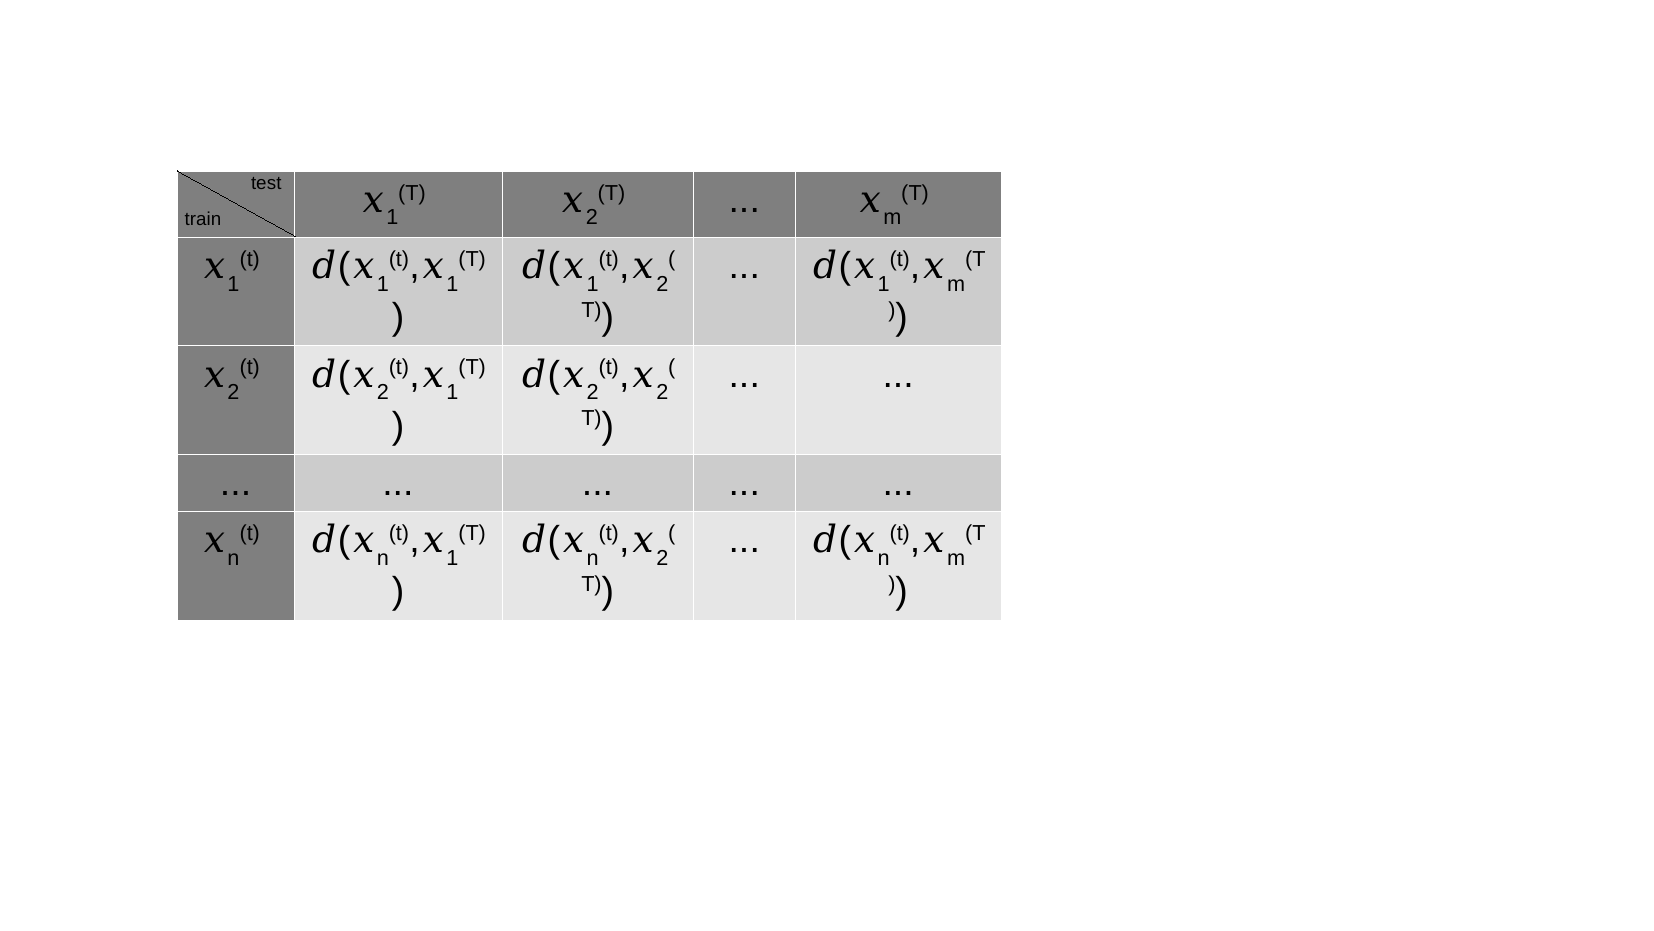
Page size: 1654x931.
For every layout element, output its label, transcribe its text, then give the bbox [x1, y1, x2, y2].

table_cell 𝑥2(t) [178, 346, 294, 454]
table_cell ... [178, 455, 294, 511]
table_header 𝑥2(T) [503, 172, 693, 237]
table_cell 𝑑(𝑥1(t),𝑥1(T)) [295, 238, 502, 345]
table_header [178, 172, 236, 200]
table_cell 𝑑(𝑥n(t),𝑥2(T)) [503, 512, 693, 620]
table_cell 𝑑(𝑥1(t),𝑥2(T)) [503, 238, 693, 345]
table_cell ... [694, 512, 795, 620]
table_cell ... [694, 238, 795, 345]
text_box train [169, 200, 237, 237]
table_cell ... [694, 455, 795, 511]
table_cell ... [503, 455, 693, 511]
table_cell 𝑑(𝑥n(t),𝑥m(T)) [796, 512, 1001, 620]
table_cell 𝑑(𝑥n(t),𝑥1(T)) [295, 512, 502, 620]
table_cell 𝑑(𝑥2(t),𝑥1(T)) [295, 346, 502, 454]
table_header ... [694, 172, 795, 237]
table_header 𝑥1(T) [295, 172, 502, 237]
table_cell 𝑥1(t) [178, 238, 294, 345]
table_cell ... [694, 346, 795, 454]
text_box test [236, 165, 297, 201]
table_cell 𝑥n(t) [178, 512, 294, 620]
table_header 𝑥m(T) [796, 172, 1001, 237]
table_cell ... [796, 455, 1001, 511]
table_cell ... [295, 455, 502, 511]
table_cell 𝑑(𝑥1(t),𝑥m(T)) [796, 238, 1001, 345]
table_header [237, 201, 294, 237]
table_cell ... [796, 346, 1001, 454]
table_cell 𝑑(𝑥2(t),𝑥2(T)) [503, 346, 693, 454]
